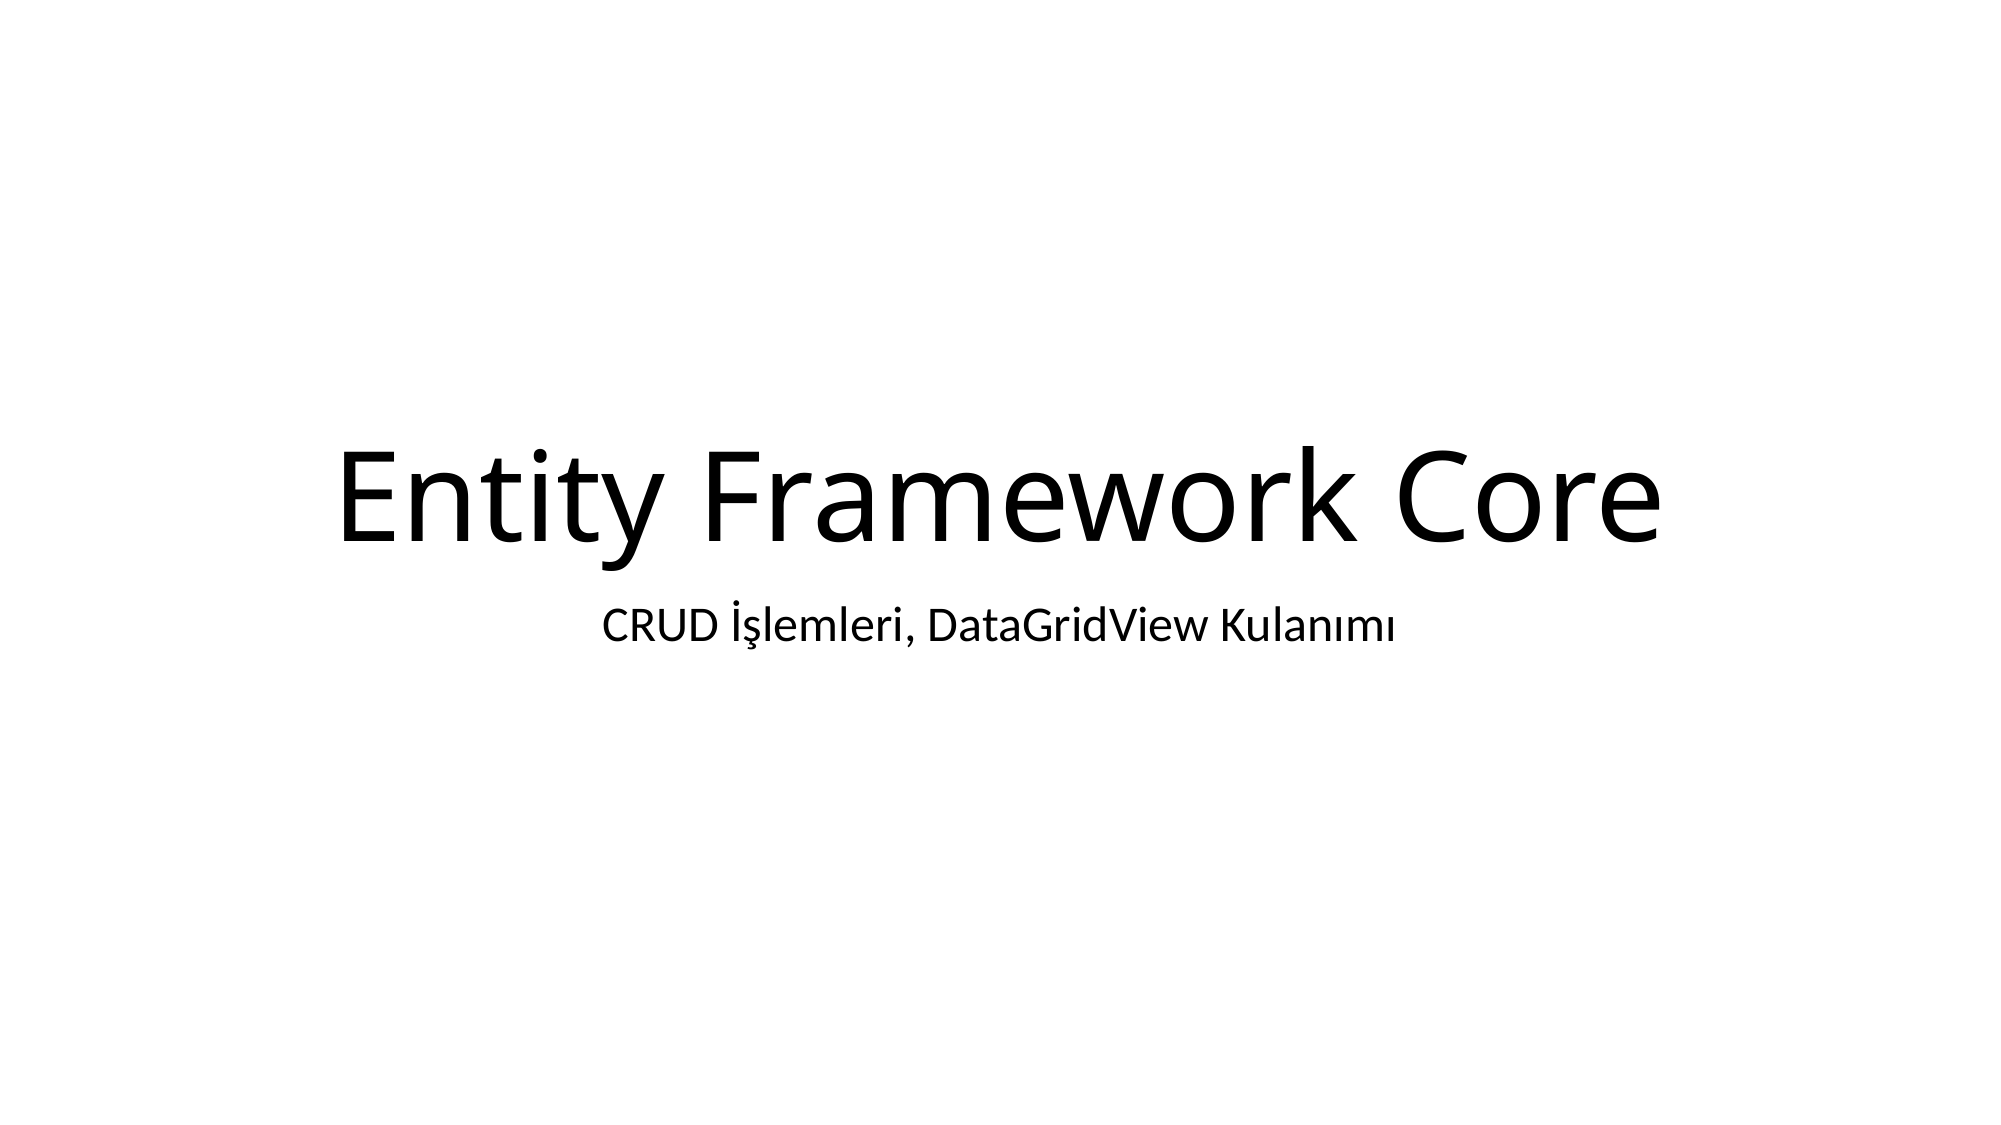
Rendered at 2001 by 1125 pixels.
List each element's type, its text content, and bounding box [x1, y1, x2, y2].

title Entity Framework Core [249, 184, 1750, 576]
subtitle CRUD İşlemleri, DataGridView Kulanımı [249, 590, 1750, 863]
